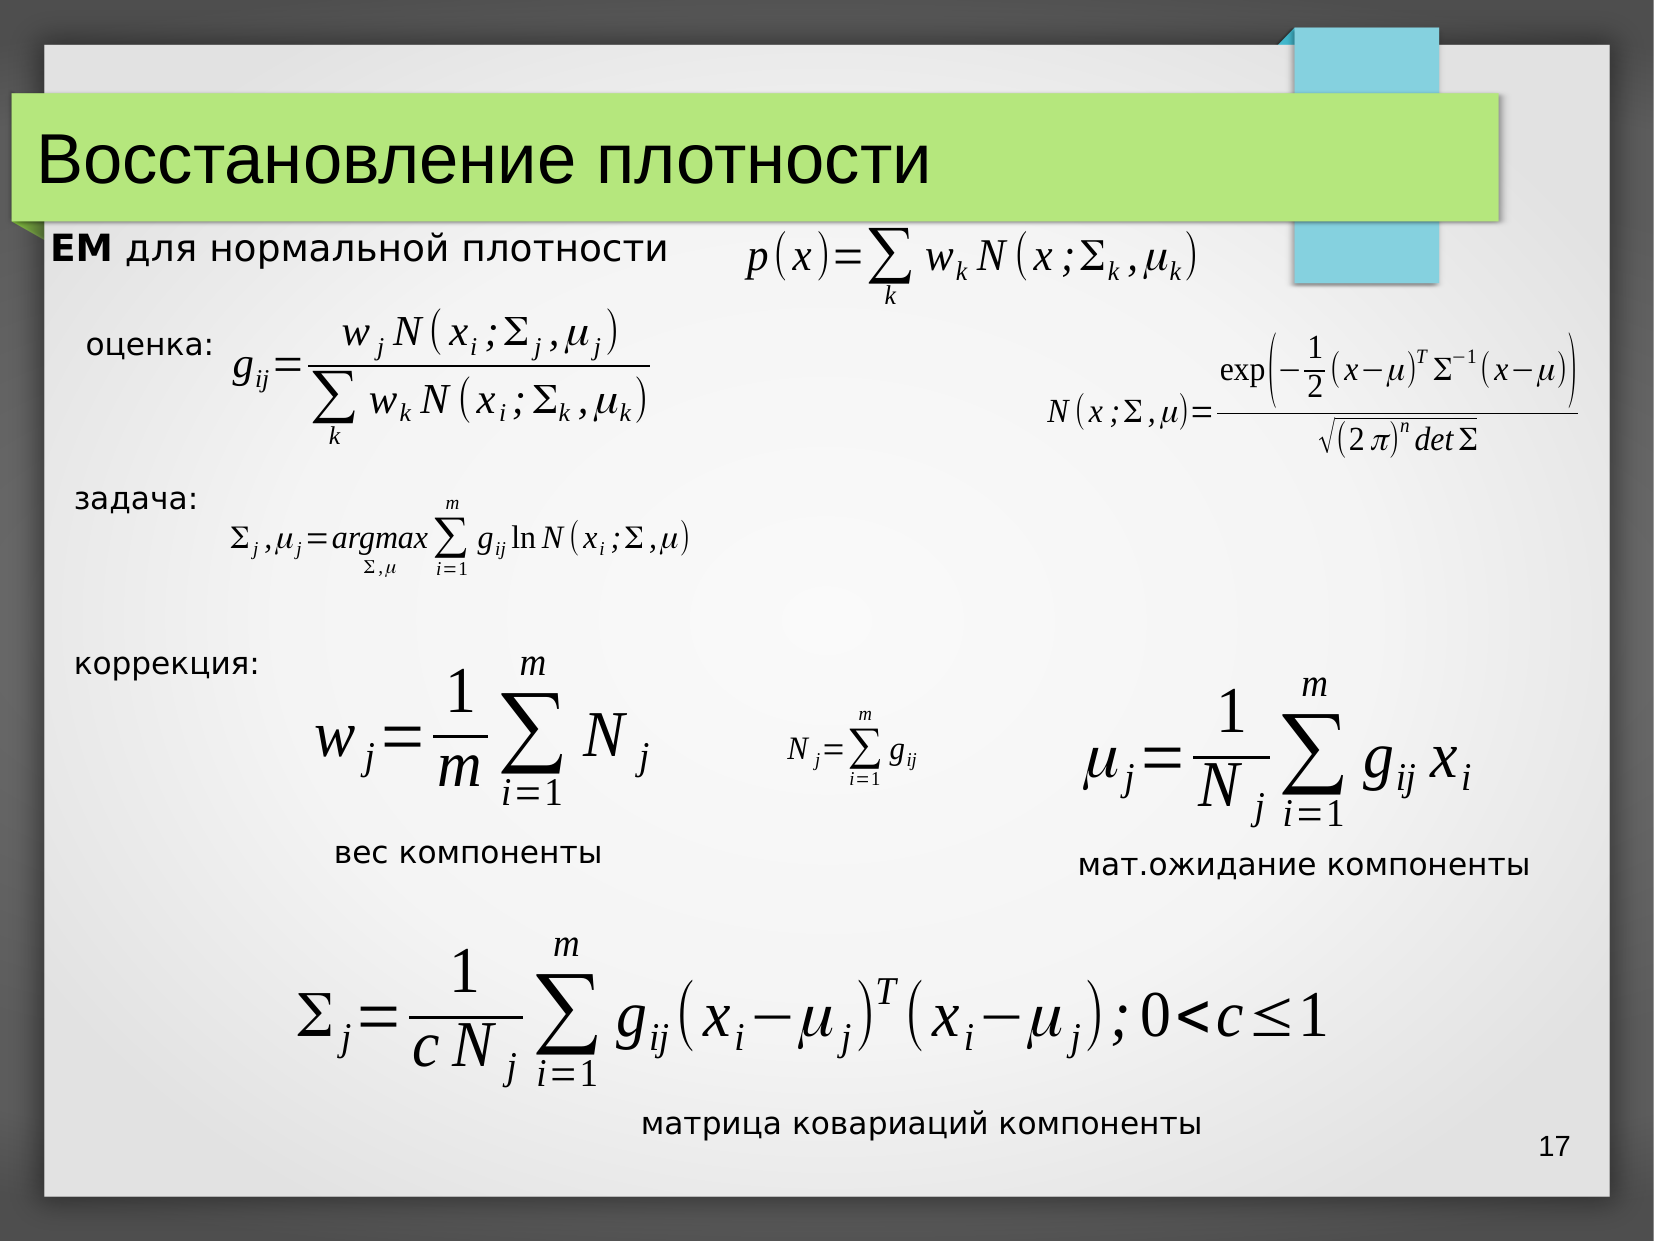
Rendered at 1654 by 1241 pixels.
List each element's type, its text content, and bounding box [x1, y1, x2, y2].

title Восстановление плотности [35, 118, 1489, 200]
text_box задача: [59, 473, 225, 532]
text_box матрица ковариаций компоненты [625, 1098, 1312, 1158]
chart [222, 496, 697, 581]
text_box EM для нормальной плотности [35, 219, 1170, 296]
chart [1074, 670, 1478, 838]
chart [1039, 331, 1587, 461]
chart [224, 307, 659, 454]
chart [307, 649, 657, 818]
text_box мат.ожидание компоненты [1062, 838, 1571, 910]
text_box коррекция: [59, 637, 284, 697]
chart [289, 930, 1335, 1099]
text_box оценка: [70, 318, 237, 378]
chart [779, 706, 924, 792]
text_box вес компоненты [318, 826, 662, 886]
picture [0, 0, 1654, 1241]
chart [735, 224, 1205, 314]
